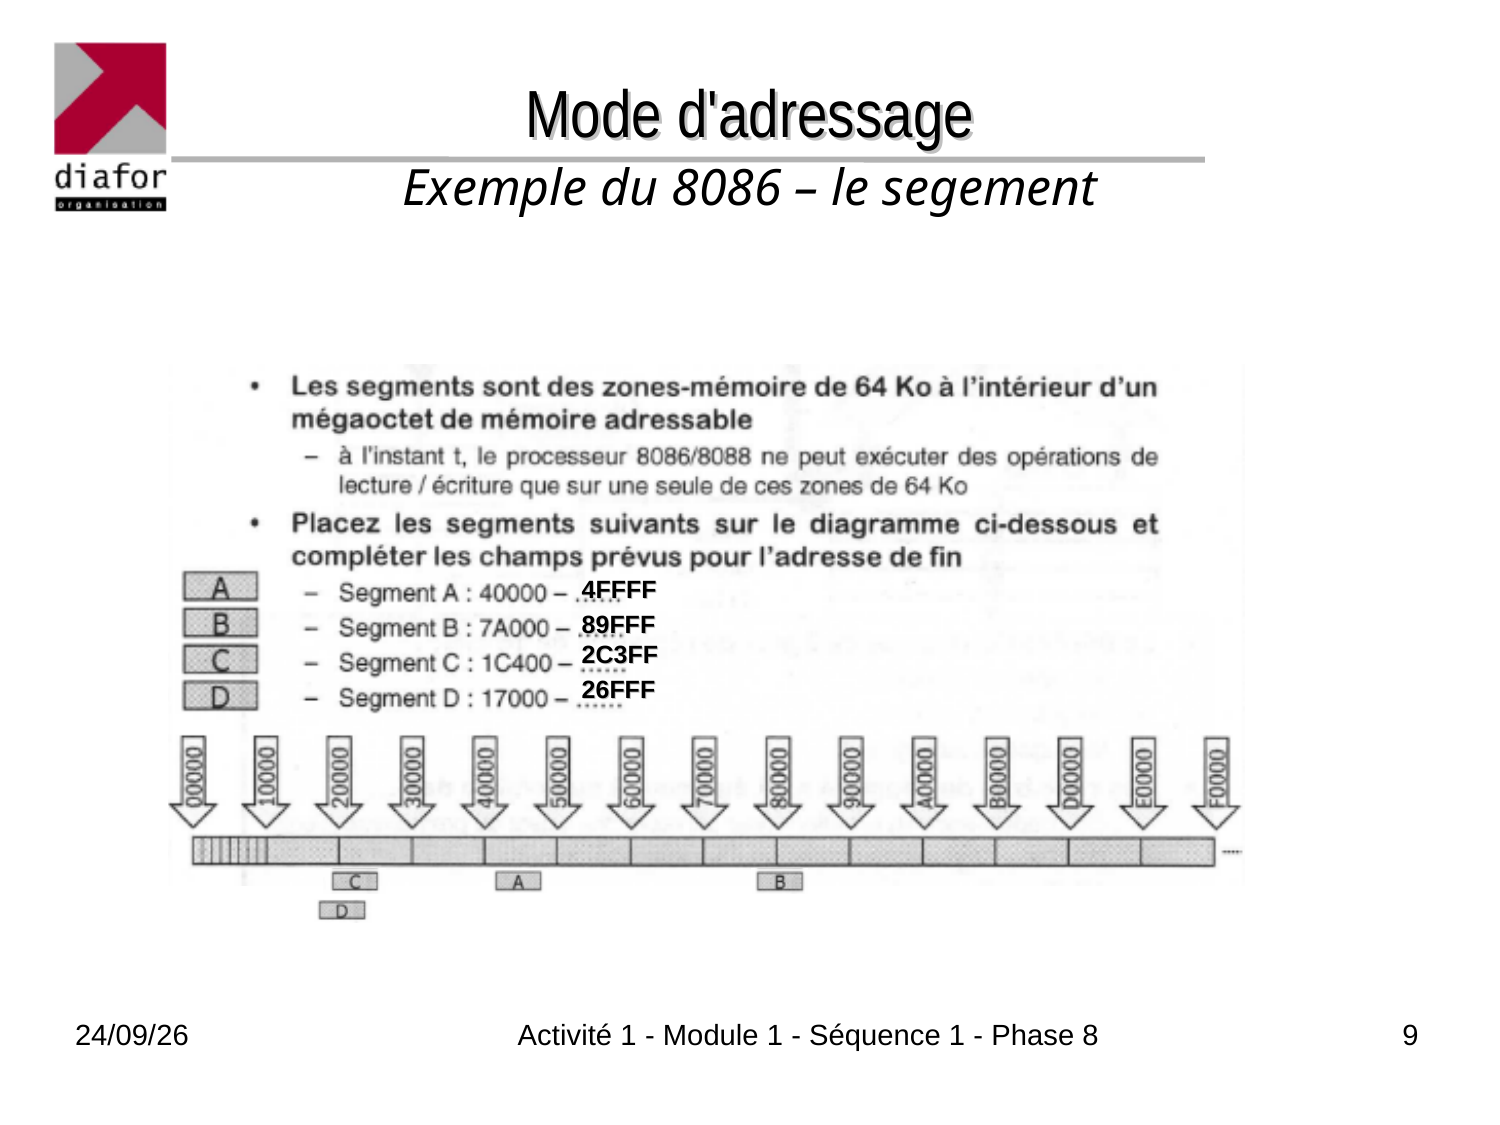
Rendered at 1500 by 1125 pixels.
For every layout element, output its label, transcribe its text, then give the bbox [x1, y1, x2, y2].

text_box 2C3FF [566, 637, 715, 673]
text_box 4FFFF [566, 572, 715, 608]
picture [313, 899, 372, 923]
title Mode d'adressage Exemple du 8086 – le segement [75, 45, 1426, 250]
picture [168, 364, 1245, 895]
text_box 26FFF [566, 673, 715, 711]
picture [53, 42, 168, 213]
text_box 89FFF [566, 608, 715, 637]
